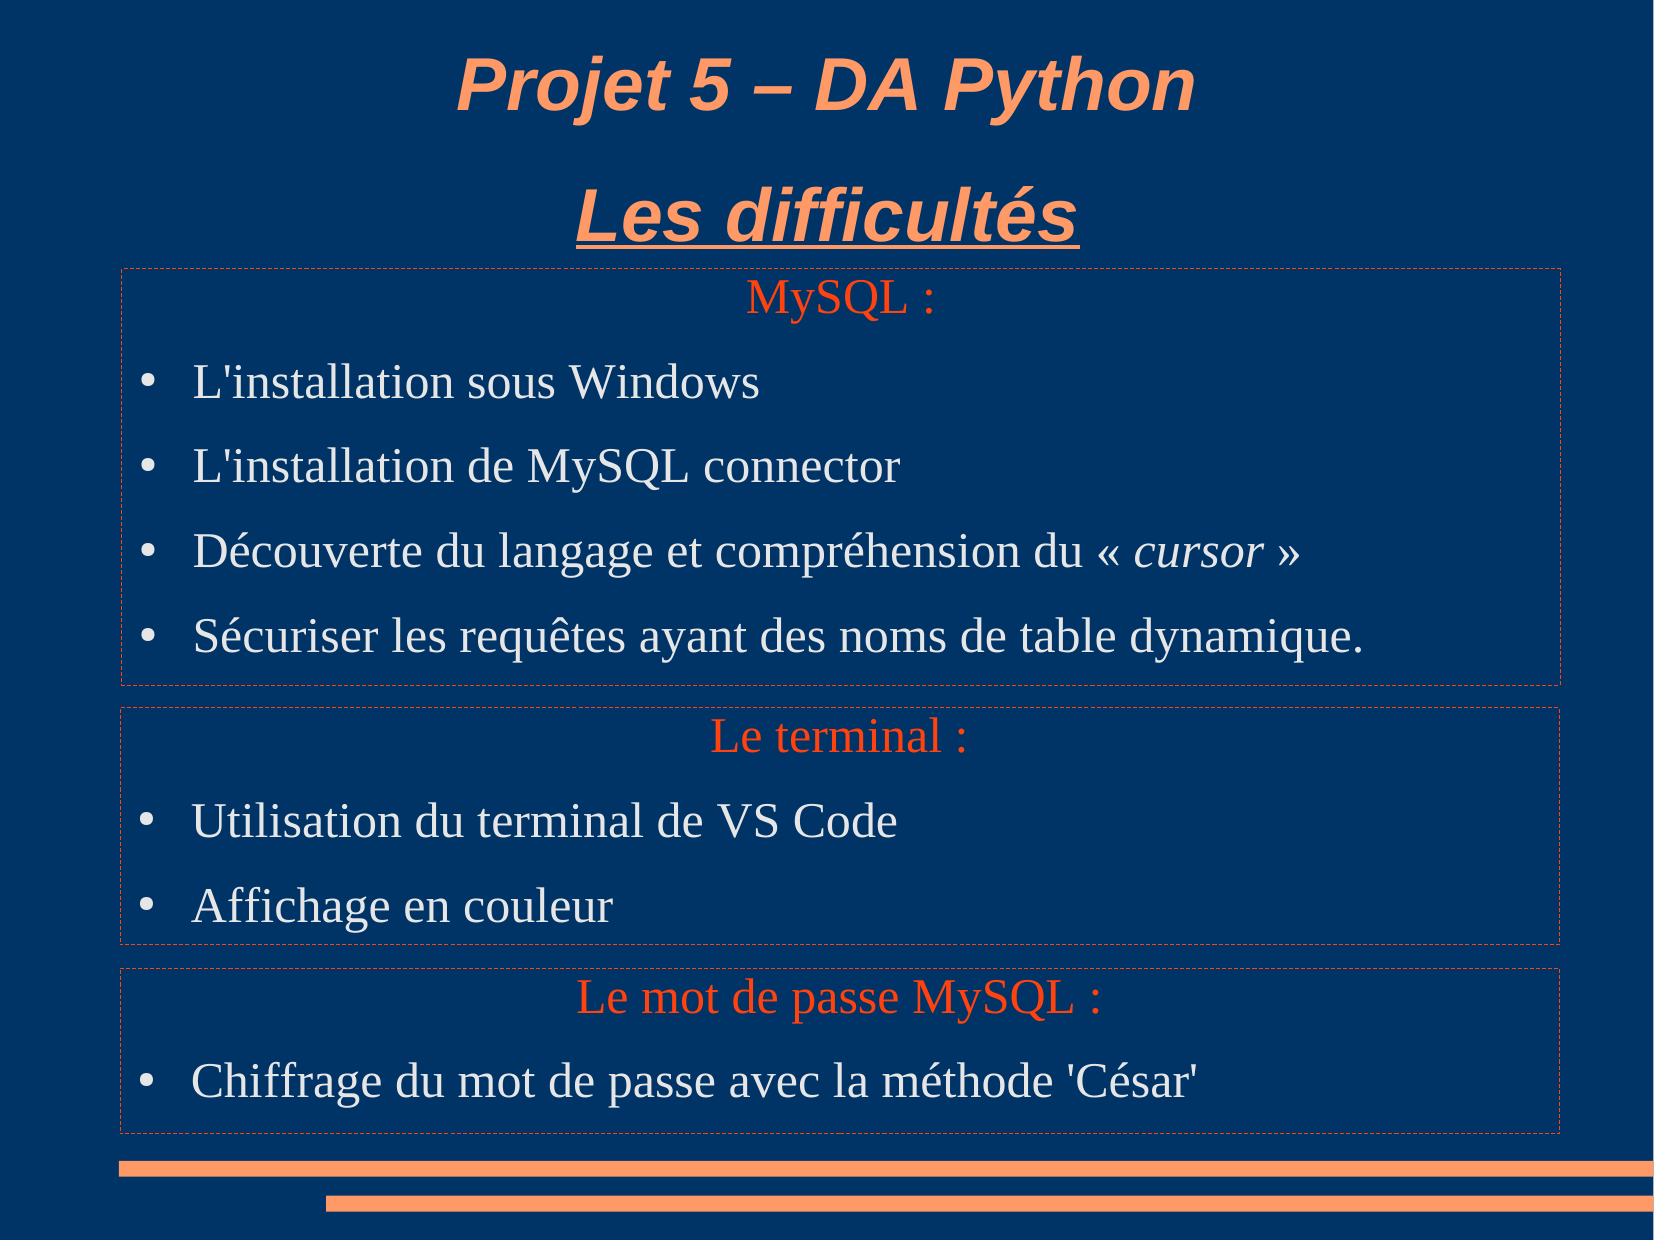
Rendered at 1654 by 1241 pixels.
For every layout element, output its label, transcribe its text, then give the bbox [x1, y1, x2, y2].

list Le mot de passe MySQL : Chiffrage du mot de passe avec la méthode 'César' [120, 968, 1560, 1134]
list Le terminal : Utilisation du terminal de VS Code Affichage en couleur [120, 707, 1560, 945]
title Projet 5 – DA Python Les difficultés [121, 42, 1534, 258]
list MySQL : L'installation sous Windows L'installation de MySQL connector Découverte du langage et compréhension du « cursor » Sécuriser les requêtes ayant des noms de table dynamique. [121, 268, 1561, 686]
